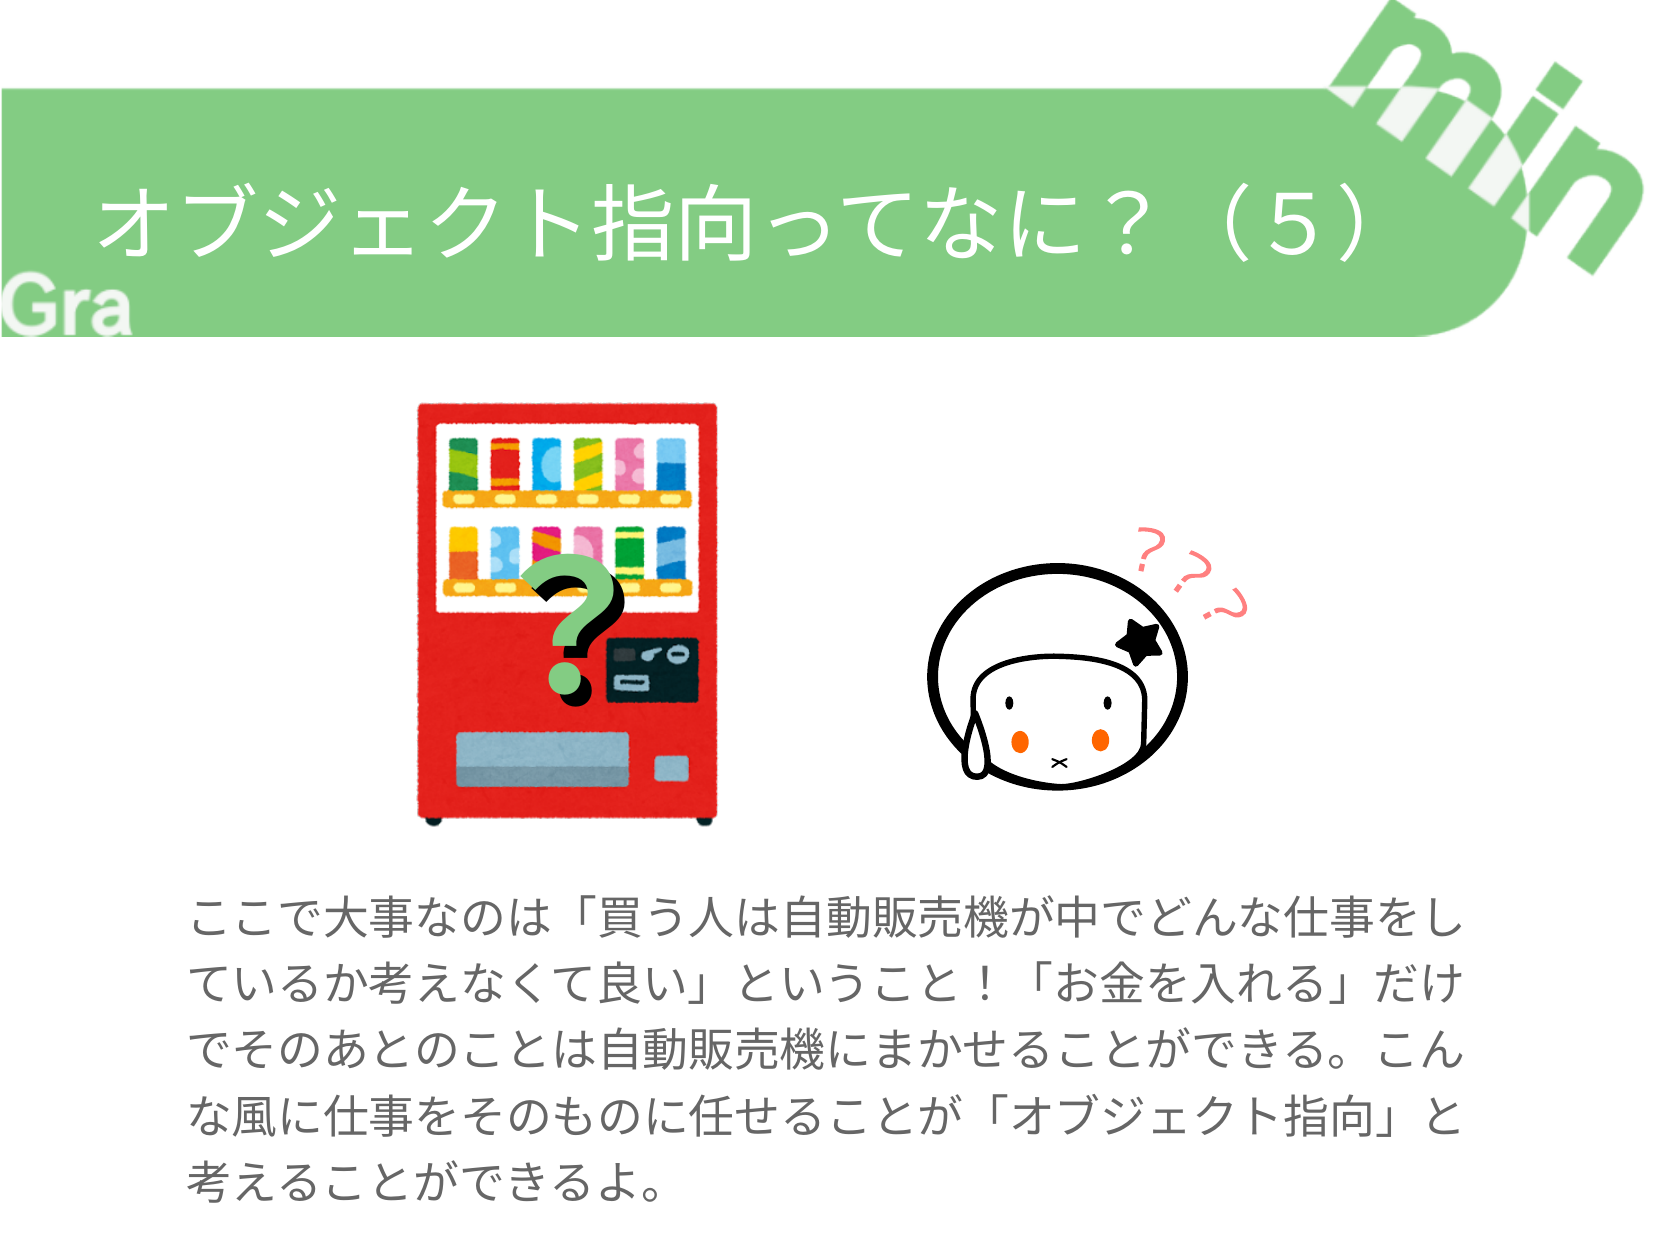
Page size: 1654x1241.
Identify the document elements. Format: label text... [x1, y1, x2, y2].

picture [403, 389, 733, 839]
title オブジェクト指向ってなに？（５） [11, 147, 1501, 290]
text_box ここで大事なのは「買う人は自動販売機が中でどんな仕事をしているか考えなくて良い」ということ！「お金を入れる」だけでそのあとのことは自動販売機にまかせることができる。こんな風に仕事をそのものに任せることが「オブジェクト指向」と考えることができるよ。 [171, 874, 1483, 1209]
picture [846, 480, 1276, 910]
picture [1, 0, 1654, 337]
